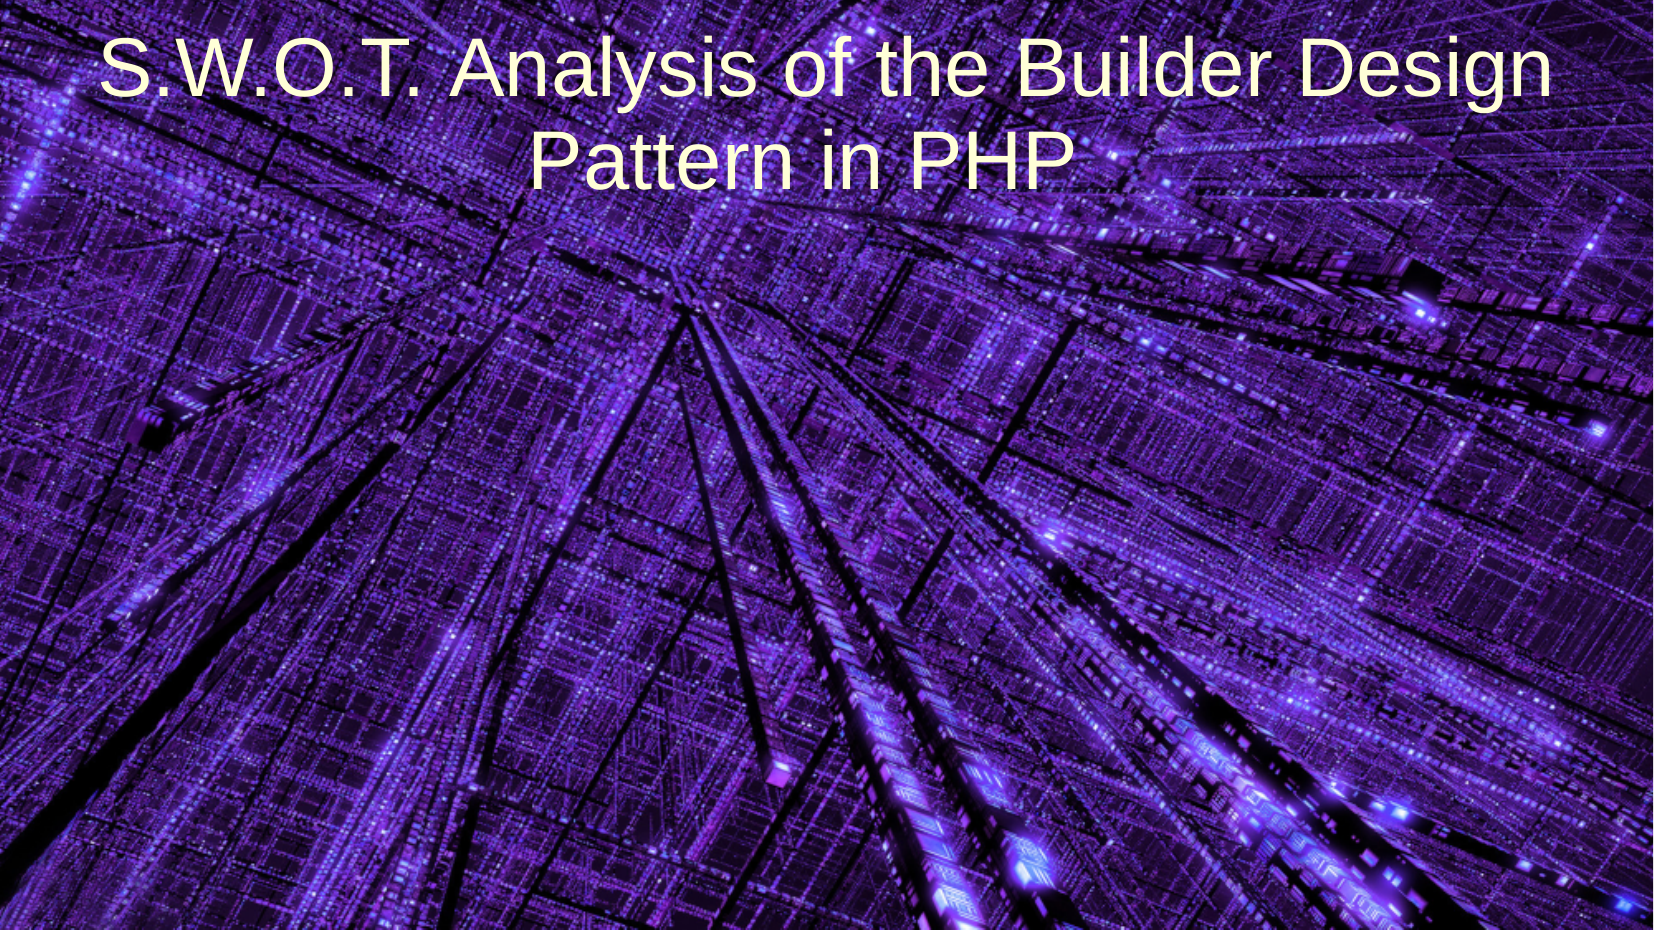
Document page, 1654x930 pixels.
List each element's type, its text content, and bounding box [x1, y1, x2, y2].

title S.W.O.T. Analysis of the Builder Design Pattern in PHP [82, 21, 1571, 208]
picture [0, 0, 1654, 930]
